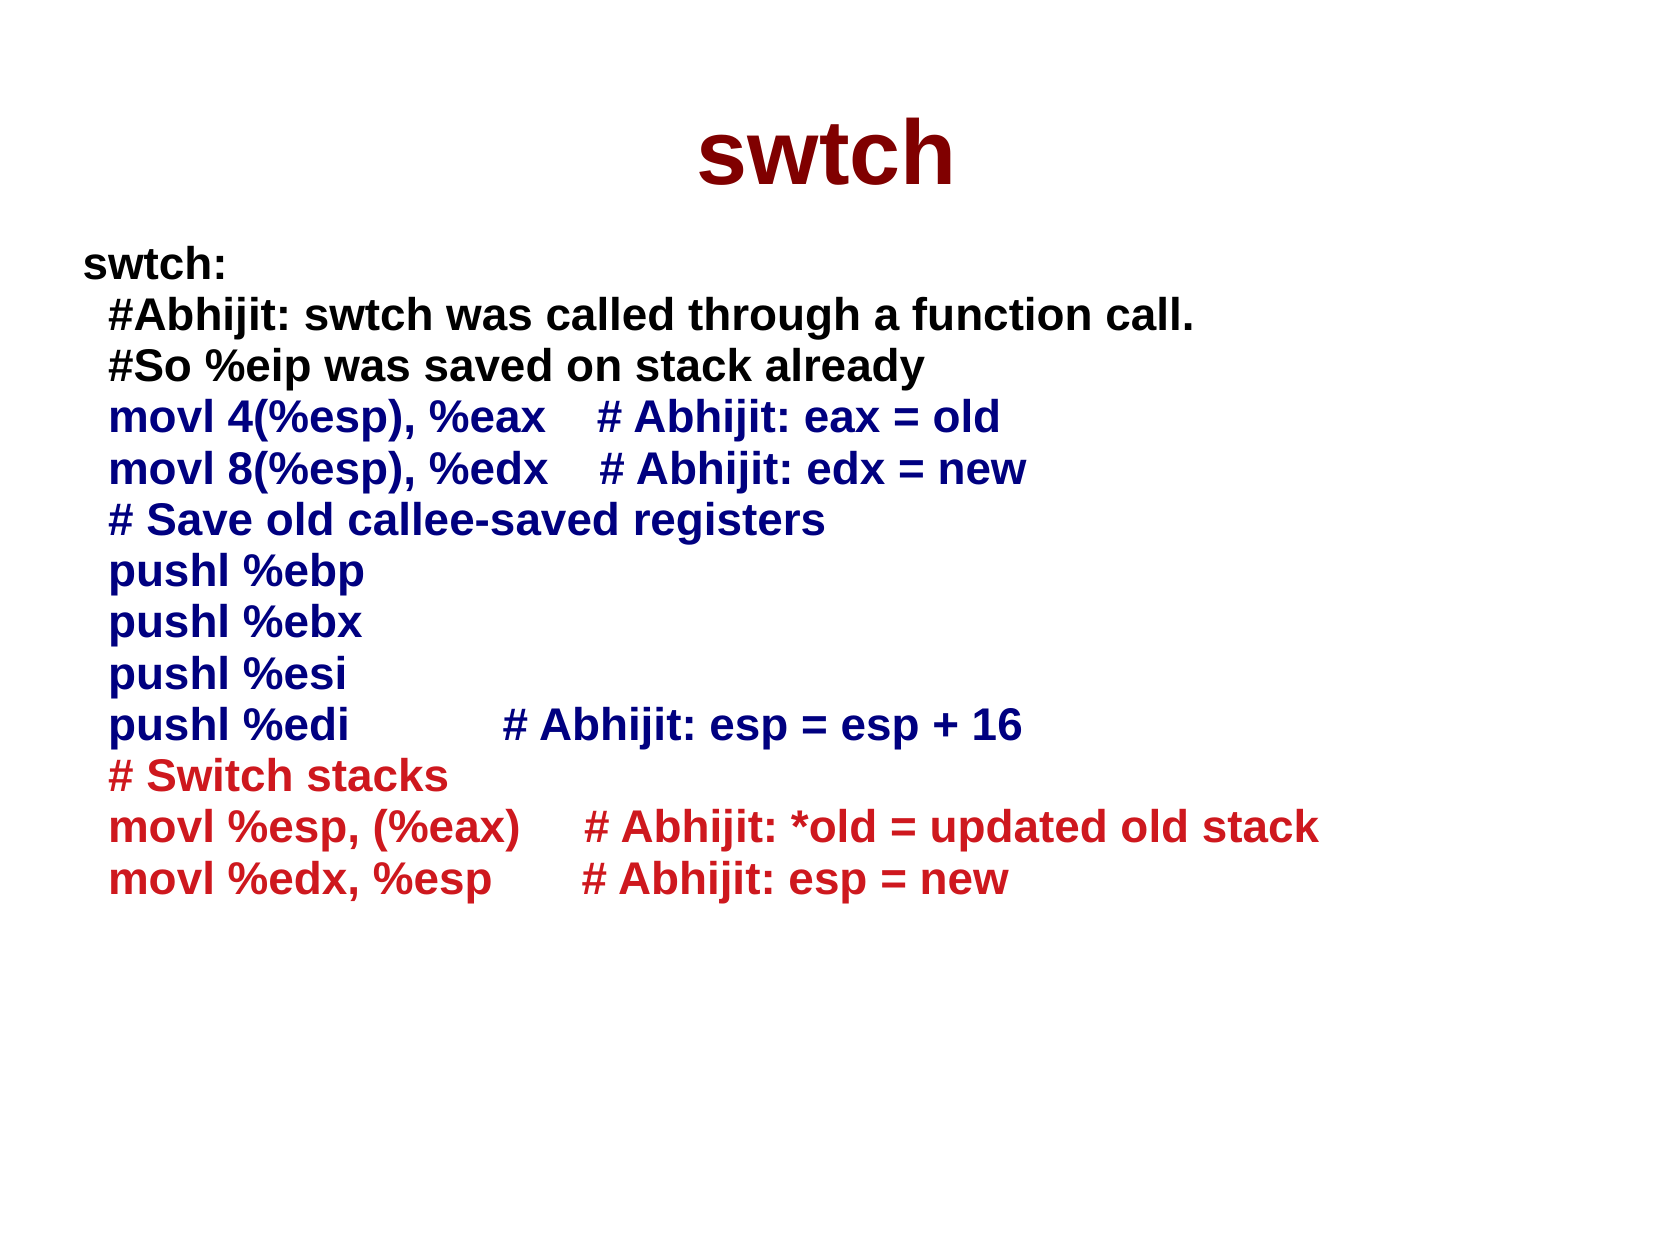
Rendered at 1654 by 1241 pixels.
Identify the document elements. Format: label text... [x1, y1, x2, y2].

title swtch [82, 49, 1571, 237]
subtitle swtch: #Abhijit: swtch was called through a function call. #So %eip was saved on stack already movl 4(%esp), %eax # Abhijit: eax = old movl 8(%esp), %edx # Abhijit: edx = new # Save old callee-saved registers pushl %ebp pushl %ebx pushl %esi pushl %edi # Abhijit: esp = esp + 16 # Switch stacks movl %esp, (%eax) # Abhijit: *old = updated old stack movl %edx, %esp # Abhijit: esp = new [82, 237, 1571, 1058]
